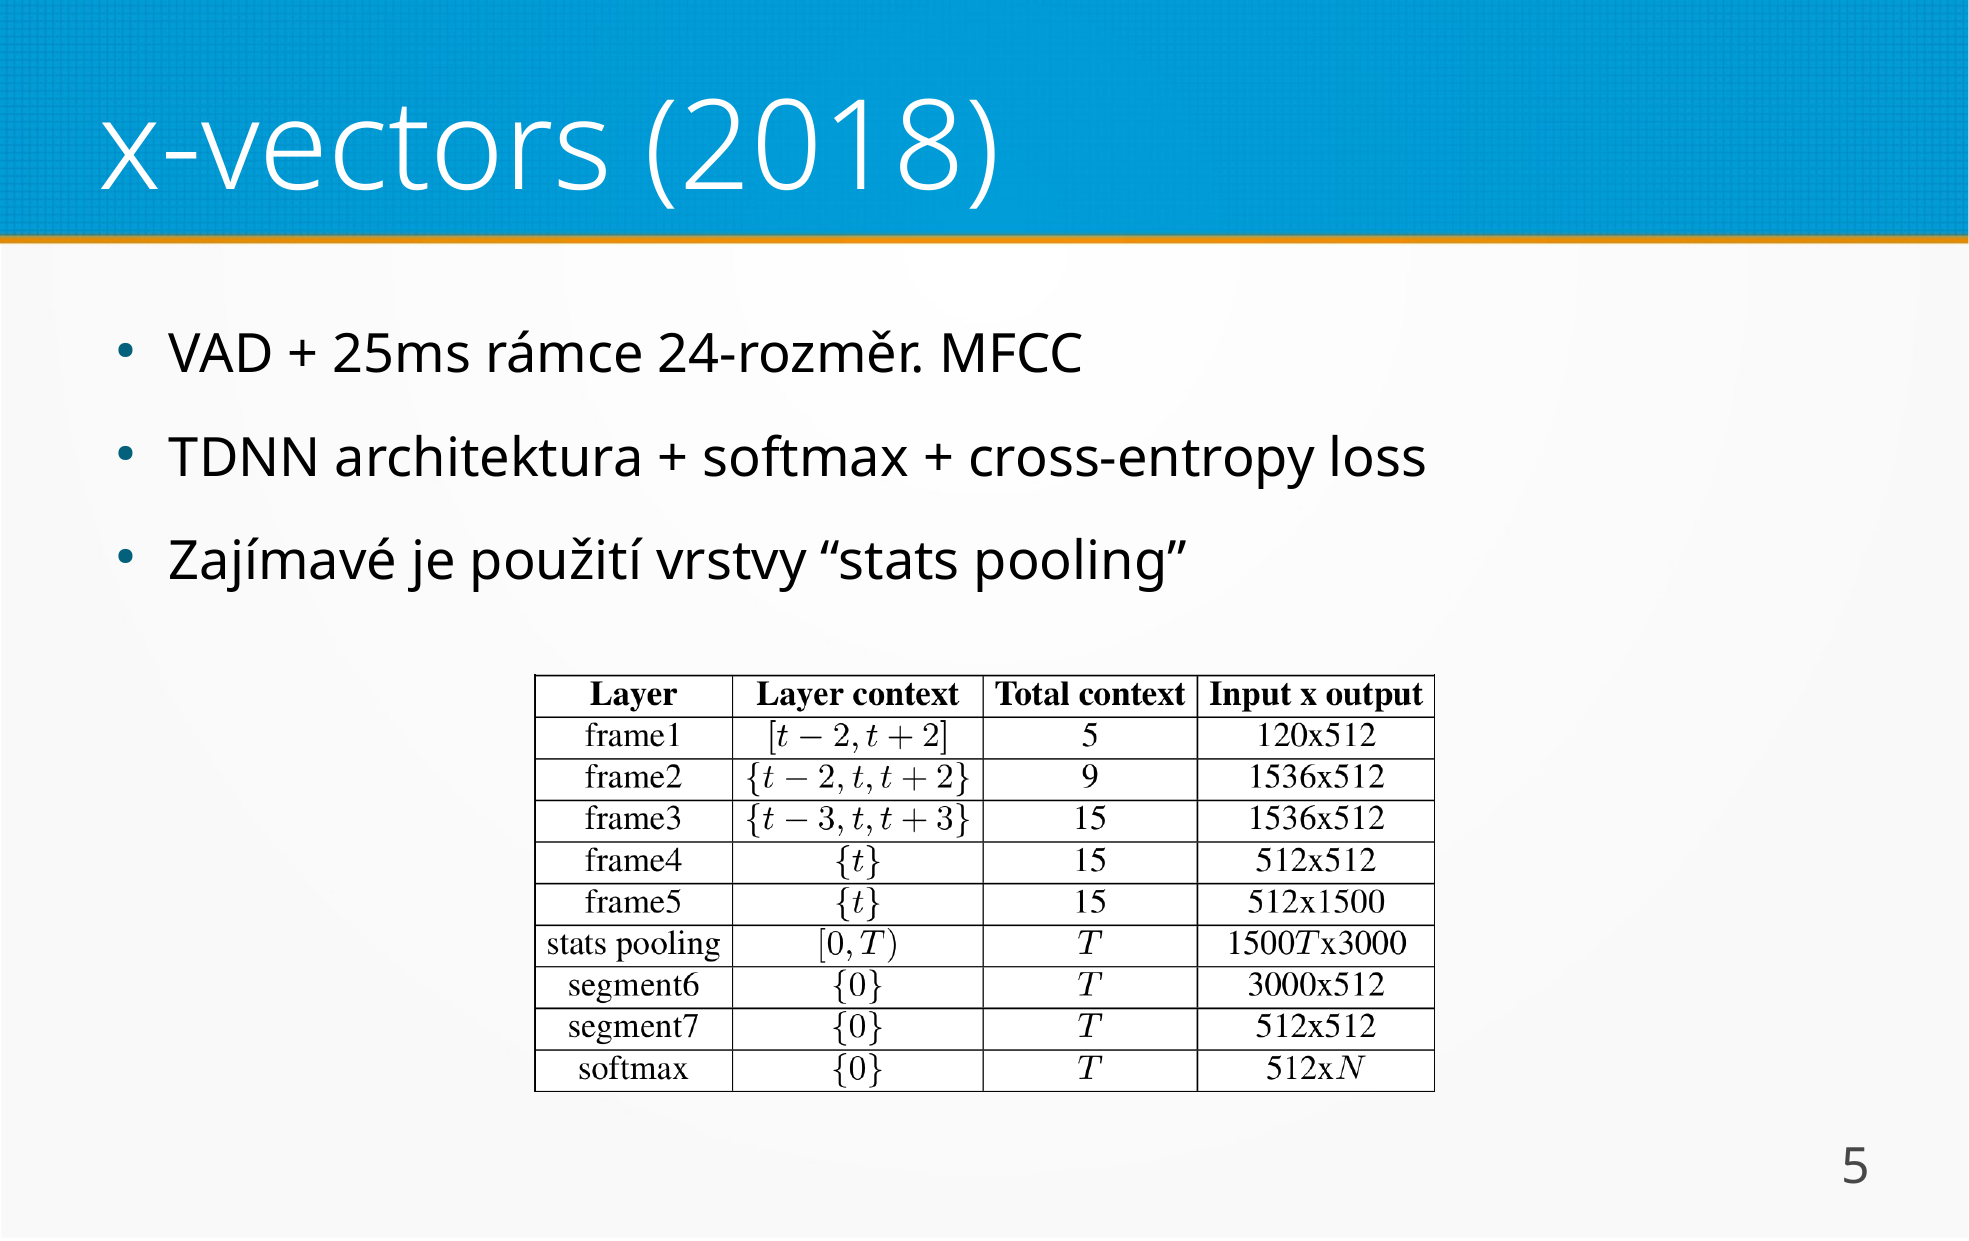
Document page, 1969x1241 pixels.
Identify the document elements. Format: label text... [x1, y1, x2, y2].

title x-vectors (2018) [98, 19, 1870, 227]
list VAD + 25ms rámce 24-rozměr. MFCC TDNN architektura + softmax + cross-entropy loss Zajímavé je použití vrstvy “stats pooling” [98, 314, 1860, 1080]
picture [0, 233, 1969, 1241]
